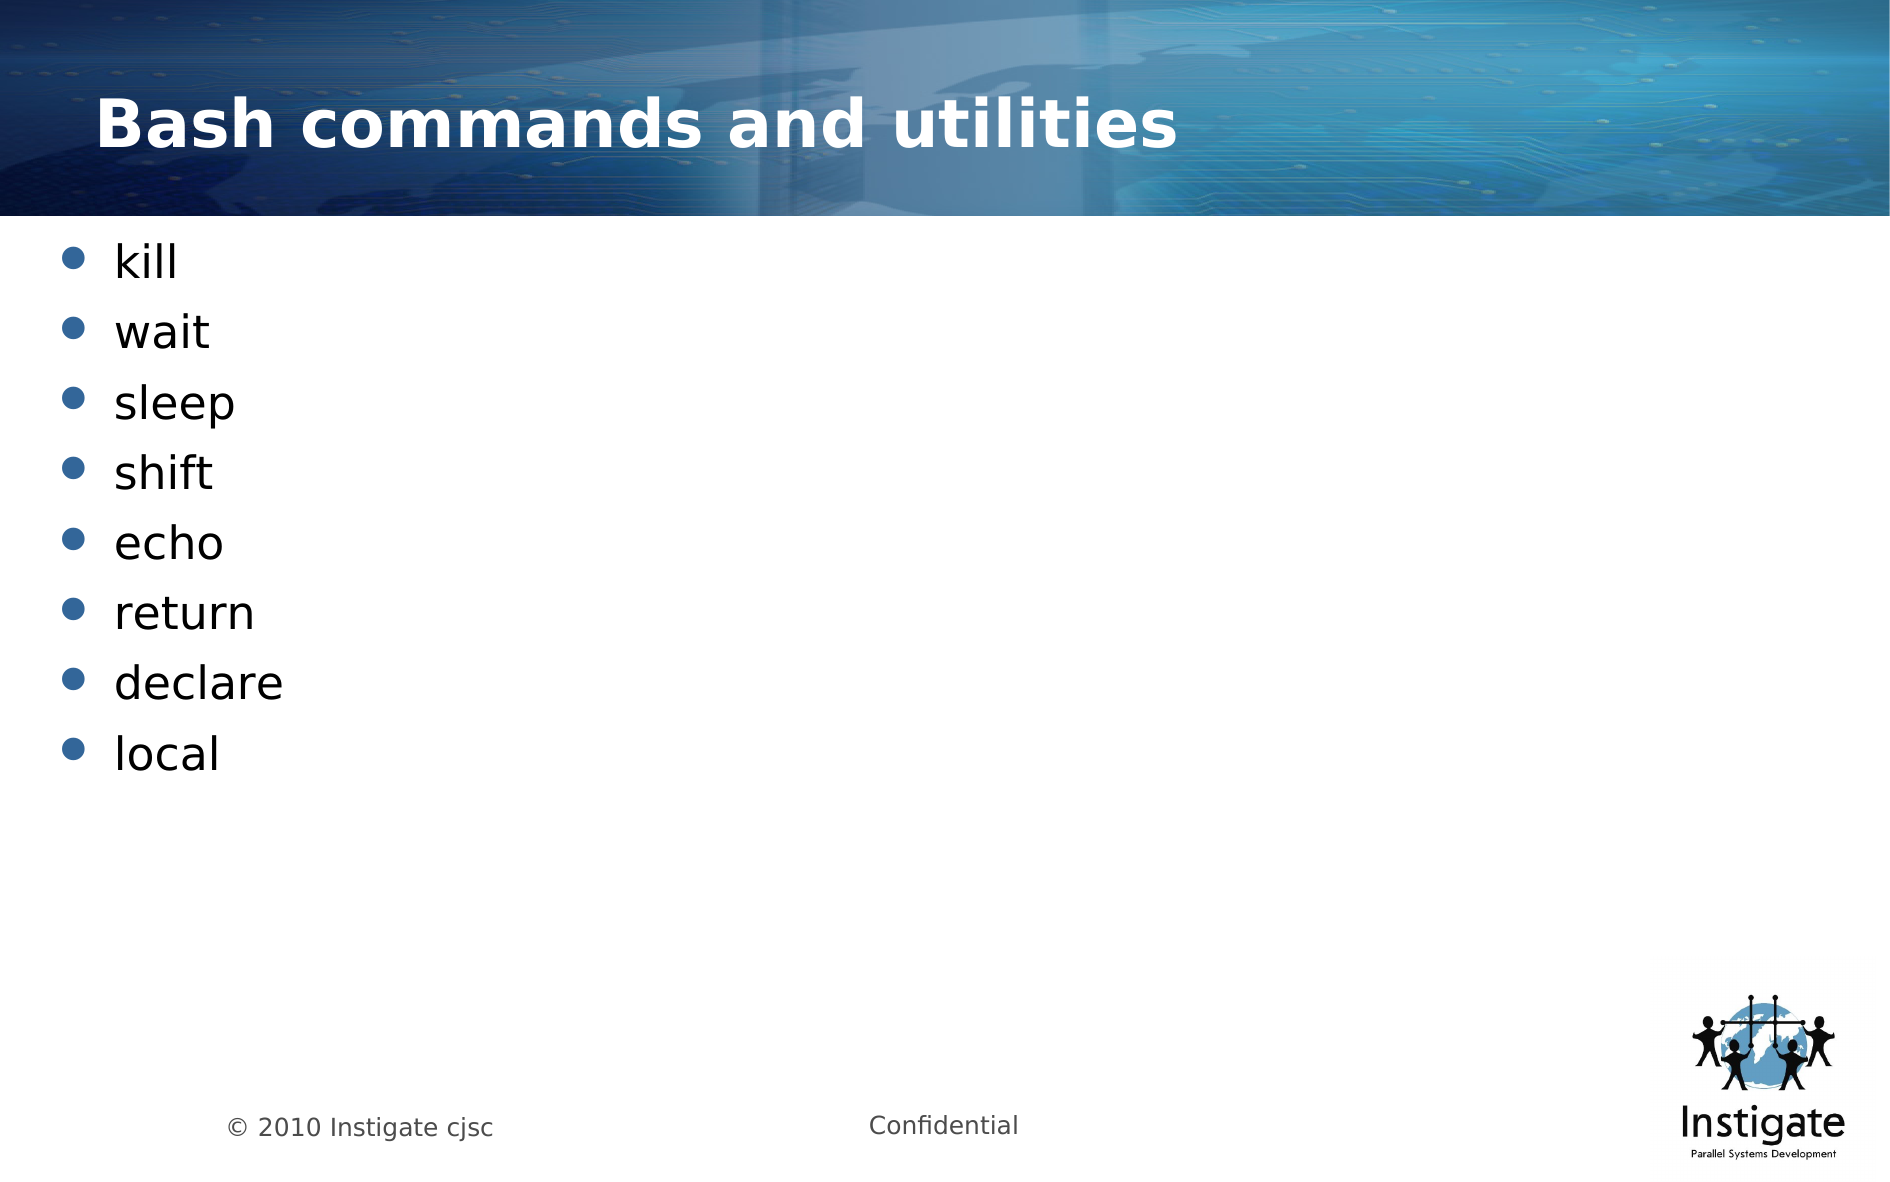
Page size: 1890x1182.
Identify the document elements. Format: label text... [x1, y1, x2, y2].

picture [1650, 956, 1876, 1182]
picture [0, 0, 1890, 216]
list kill wait sleep shift echo return declare local [59, 236, 1831, 1001]
title Bash commands and utilities [94, 54, 1793, 210]
